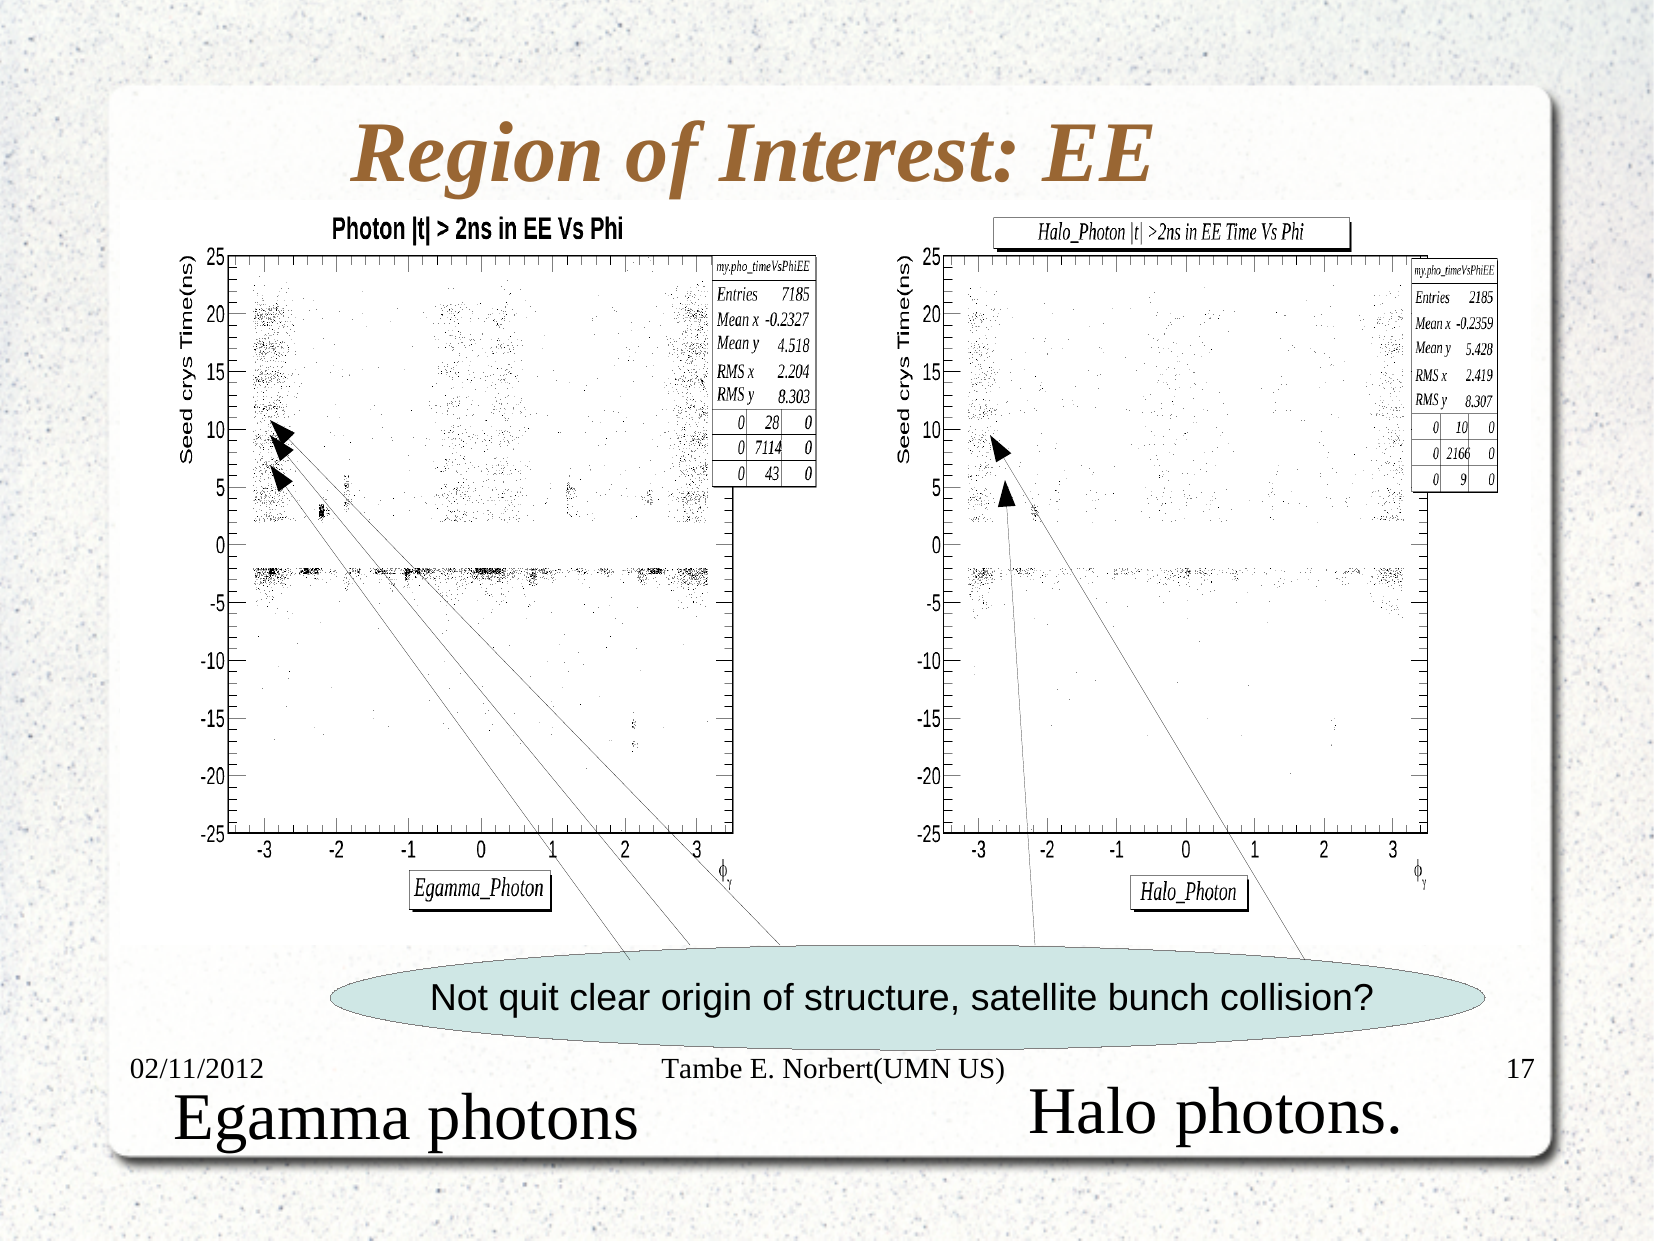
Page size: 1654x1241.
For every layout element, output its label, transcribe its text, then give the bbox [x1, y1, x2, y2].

title Region of Interest: EE [270, 105, 1261, 200]
list Halo photons. [957, 1074, 1483, 1149]
text_box Not quit clear origin of structure, satellite bunch collision? [330, 946, 1486, 1051]
list Egamma photons [102, 1080, 646, 1155]
picture [0, 0, 1654, 1241]
